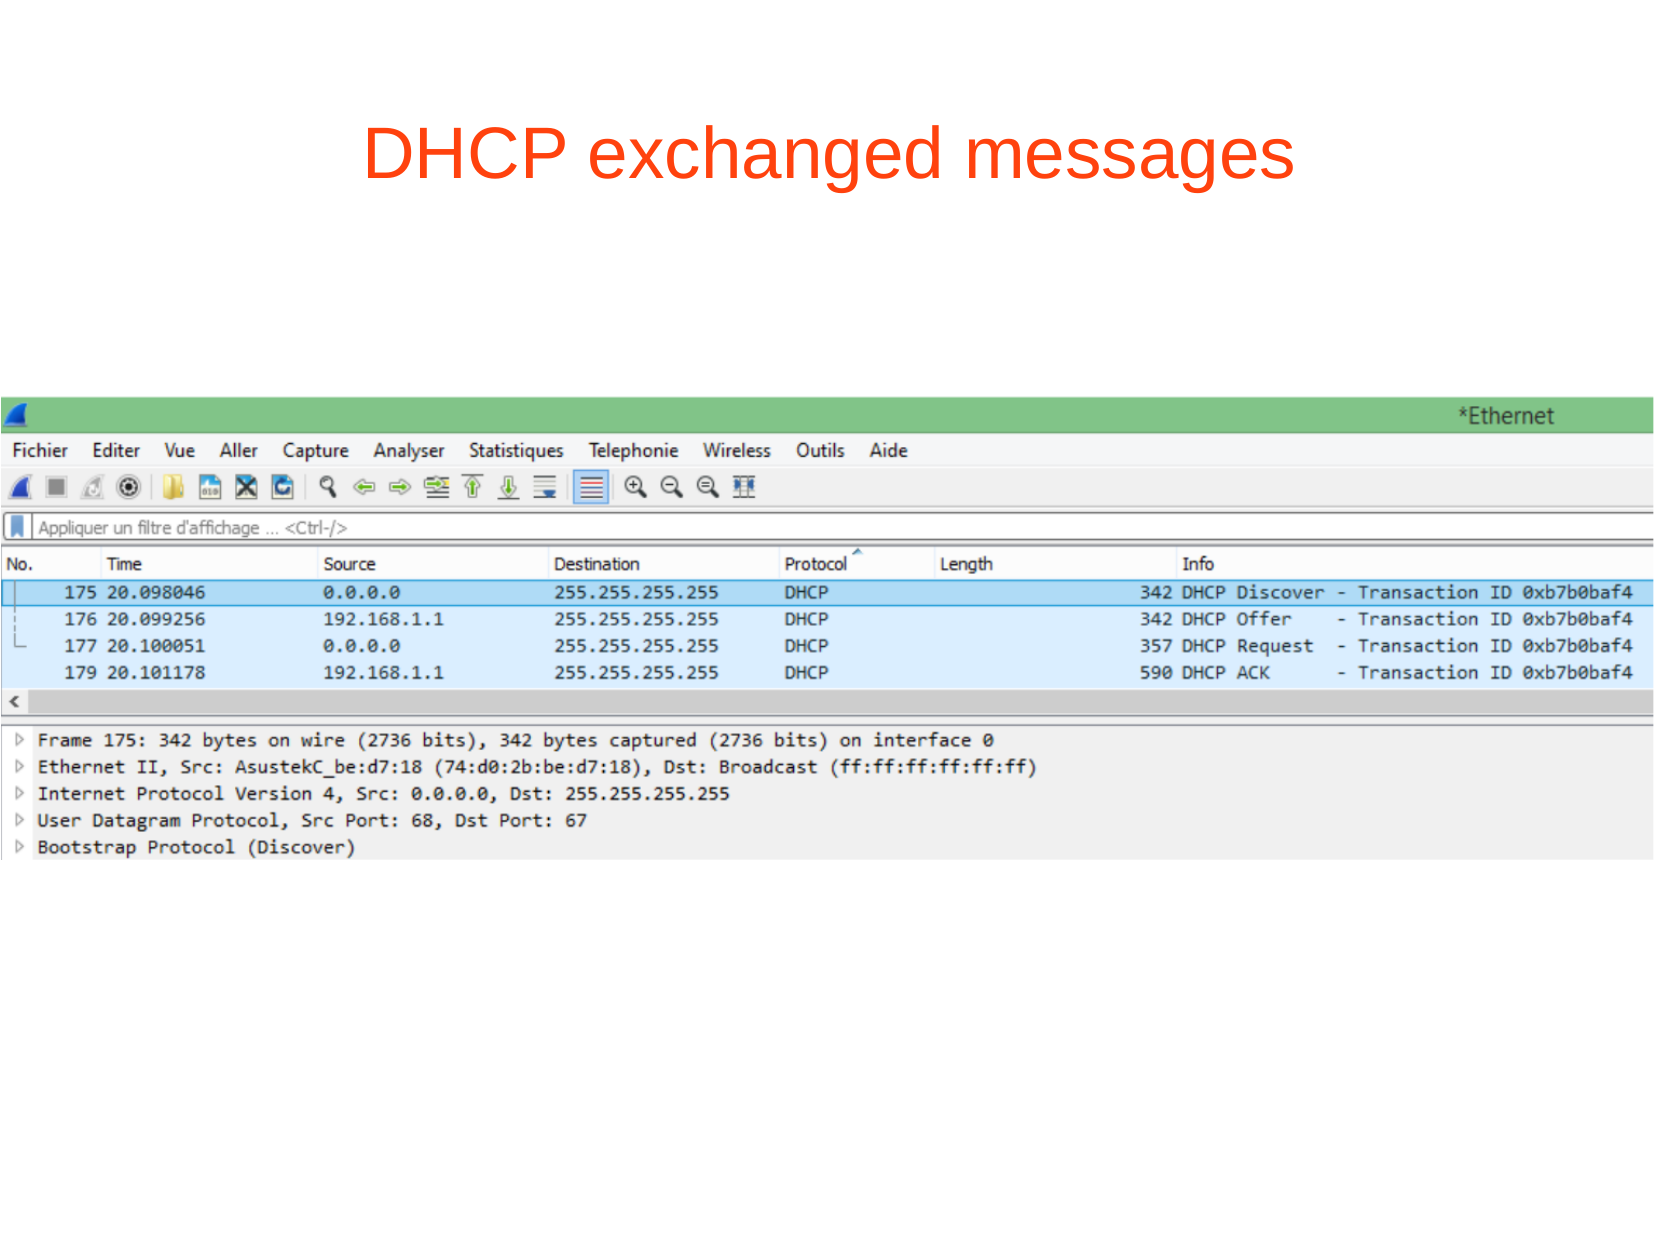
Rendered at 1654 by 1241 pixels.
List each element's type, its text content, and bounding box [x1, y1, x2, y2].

picture [1, 390, 1654, 860]
title DHCP exchanged messages [0, 49, 1654, 257]
